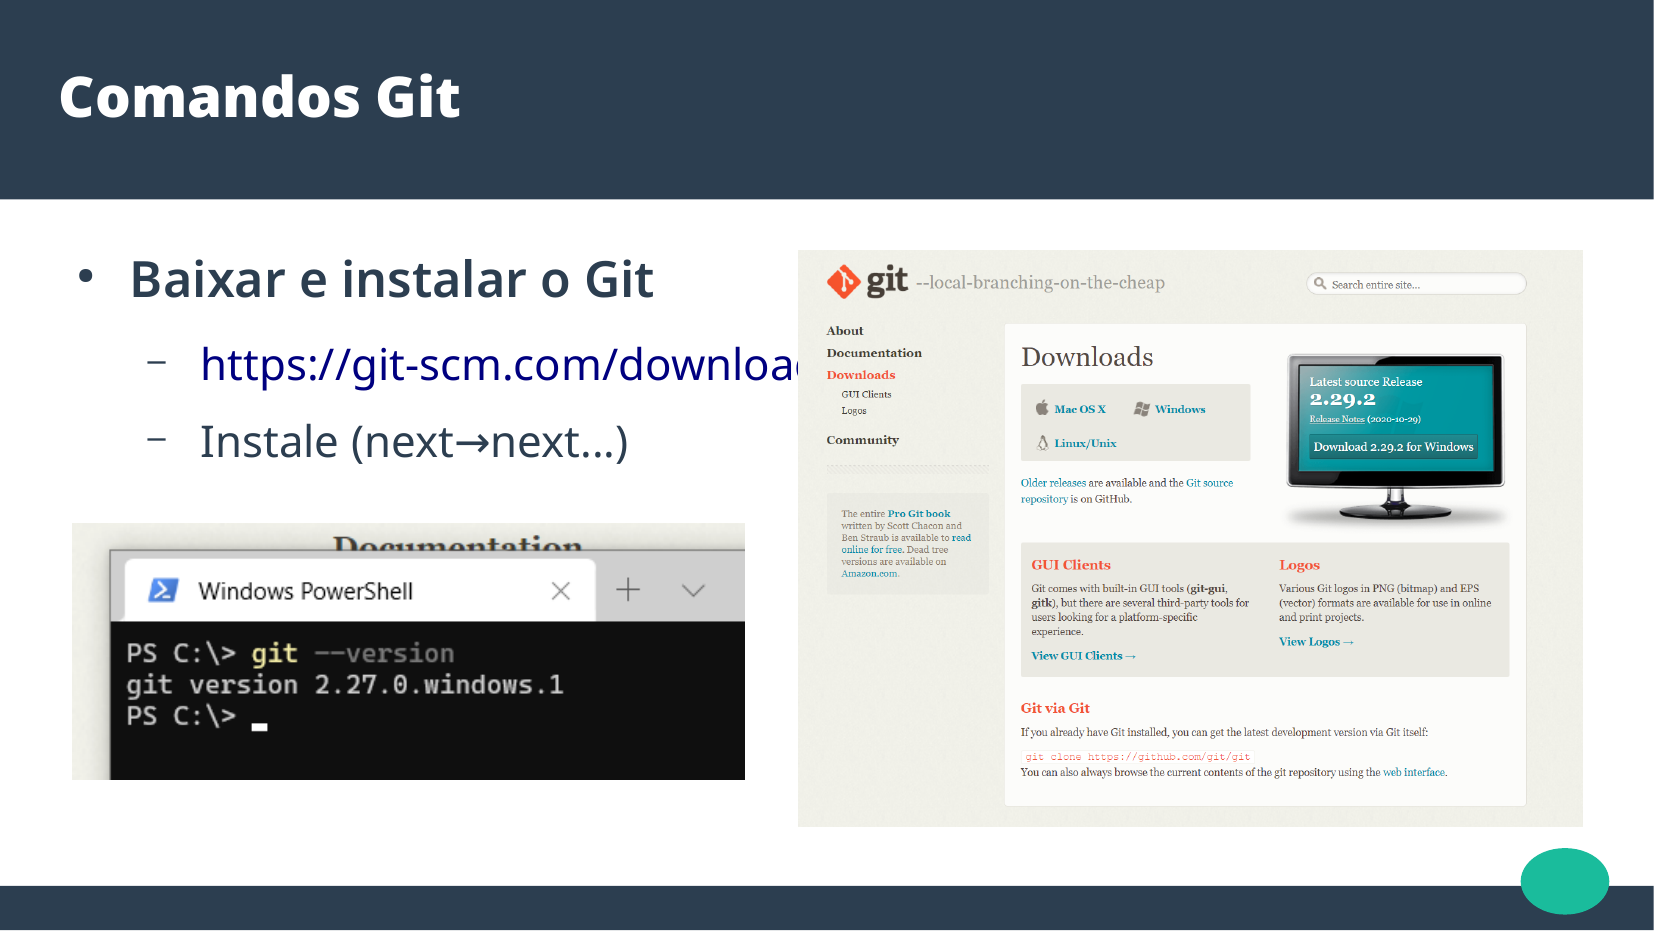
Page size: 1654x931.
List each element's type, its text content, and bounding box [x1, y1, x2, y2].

picture [798, 250, 1583, 827]
picture [72, 523, 745, 780]
list Baixar e instalar o Git https://git-scm.com/downloads Instale (next→next...) [59, 243, 1595, 864]
title Comandos Git [59, 37, 1595, 156]
